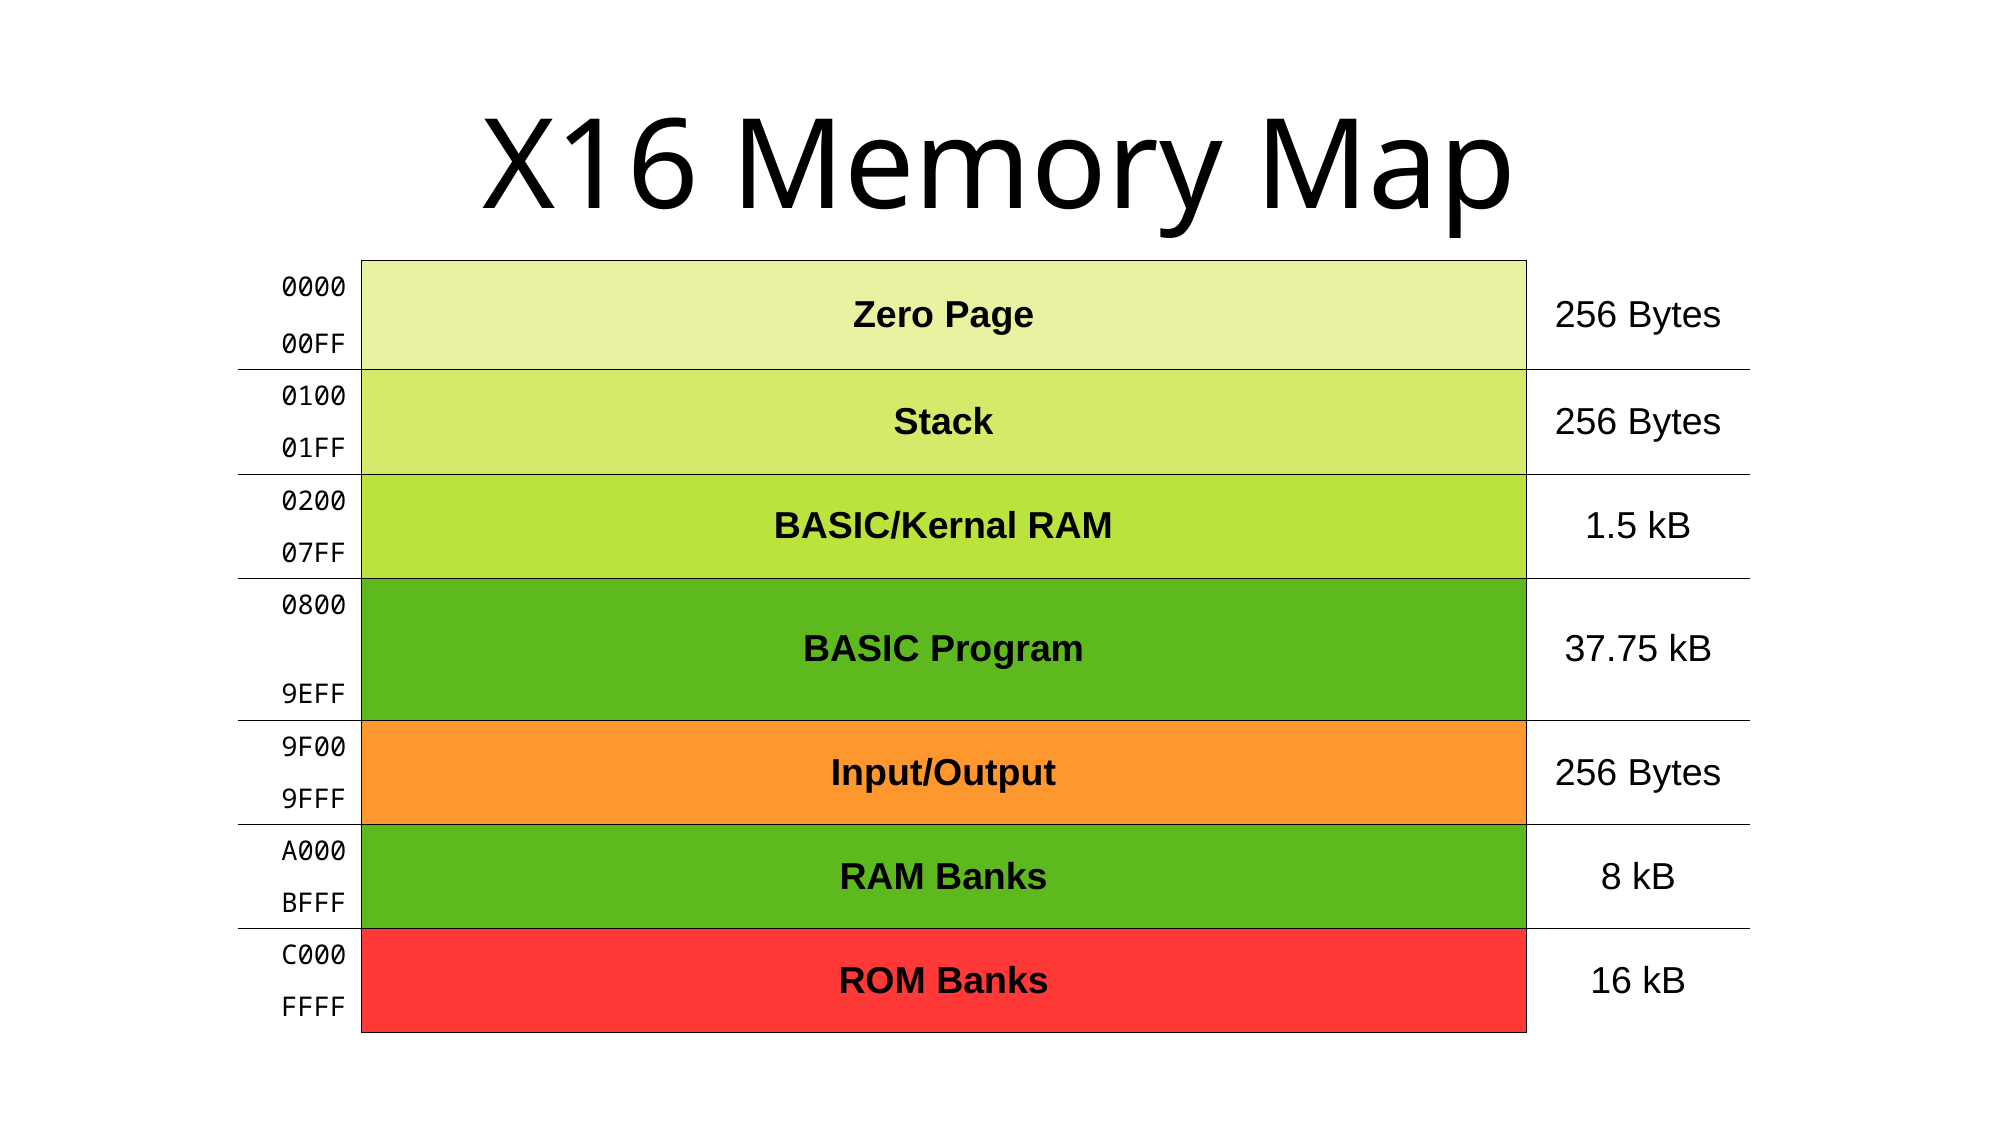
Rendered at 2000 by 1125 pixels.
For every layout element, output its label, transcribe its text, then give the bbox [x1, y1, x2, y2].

table_cell 00FF [238, 312, 361, 369]
table_cell 0800 [238, 579, 361, 640]
table_cell 9F00 [238, 721, 361, 772]
table_cell FFFF [238, 980, 361, 1033]
table_cell 256 Bytes [1527, 370, 1750, 474]
table_cell RAM Banks [362, 825, 1526, 928]
table_cell 0200 [238, 475, 361, 526]
table_cell ROM Banks [362, 929, 1526, 1032]
table_cell C000 [238, 929, 361, 980]
table_cell BASIC/Kernal RAM [362, 475, 1526, 578]
table_cell 1.5 kB [1527, 475, 1750, 578]
table_header 0000 [238, 260, 361, 312]
table_cell 256 Bytes [1527, 721, 1750, 824]
table_cell A000 [238, 825, 361, 876]
table_cell 37.75 kB [1527, 579, 1750, 720]
table_cell BASIC Program [362, 579, 1526, 720]
table_cell 9EFF [238, 640, 361, 720]
title X16 Memory Map [137, 59, 1862, 278]
table_cell 9FFF [238, 772, 361, 824]
table_cell BFFF [238, 876, 361, 928]
table_header Zero Page [362, 261, 1526, 369]
table_header 256 Bytes [1527, 260, 1750, 369]
table_cell Input/Output [362, 721, 1526, 824]
table_cell 01FF [238, 421, 361, 474]
table_cell 0100 [238, 370, 361, 421]
table_cell 16 kB [1527, 929, 1750, 1033]
table_cell 8 kB [1527, 825, 1750, 928]
table_cell Stack [362, 370, 1526, 474]
table_cell 07FF [238, 526, 361, 578]
